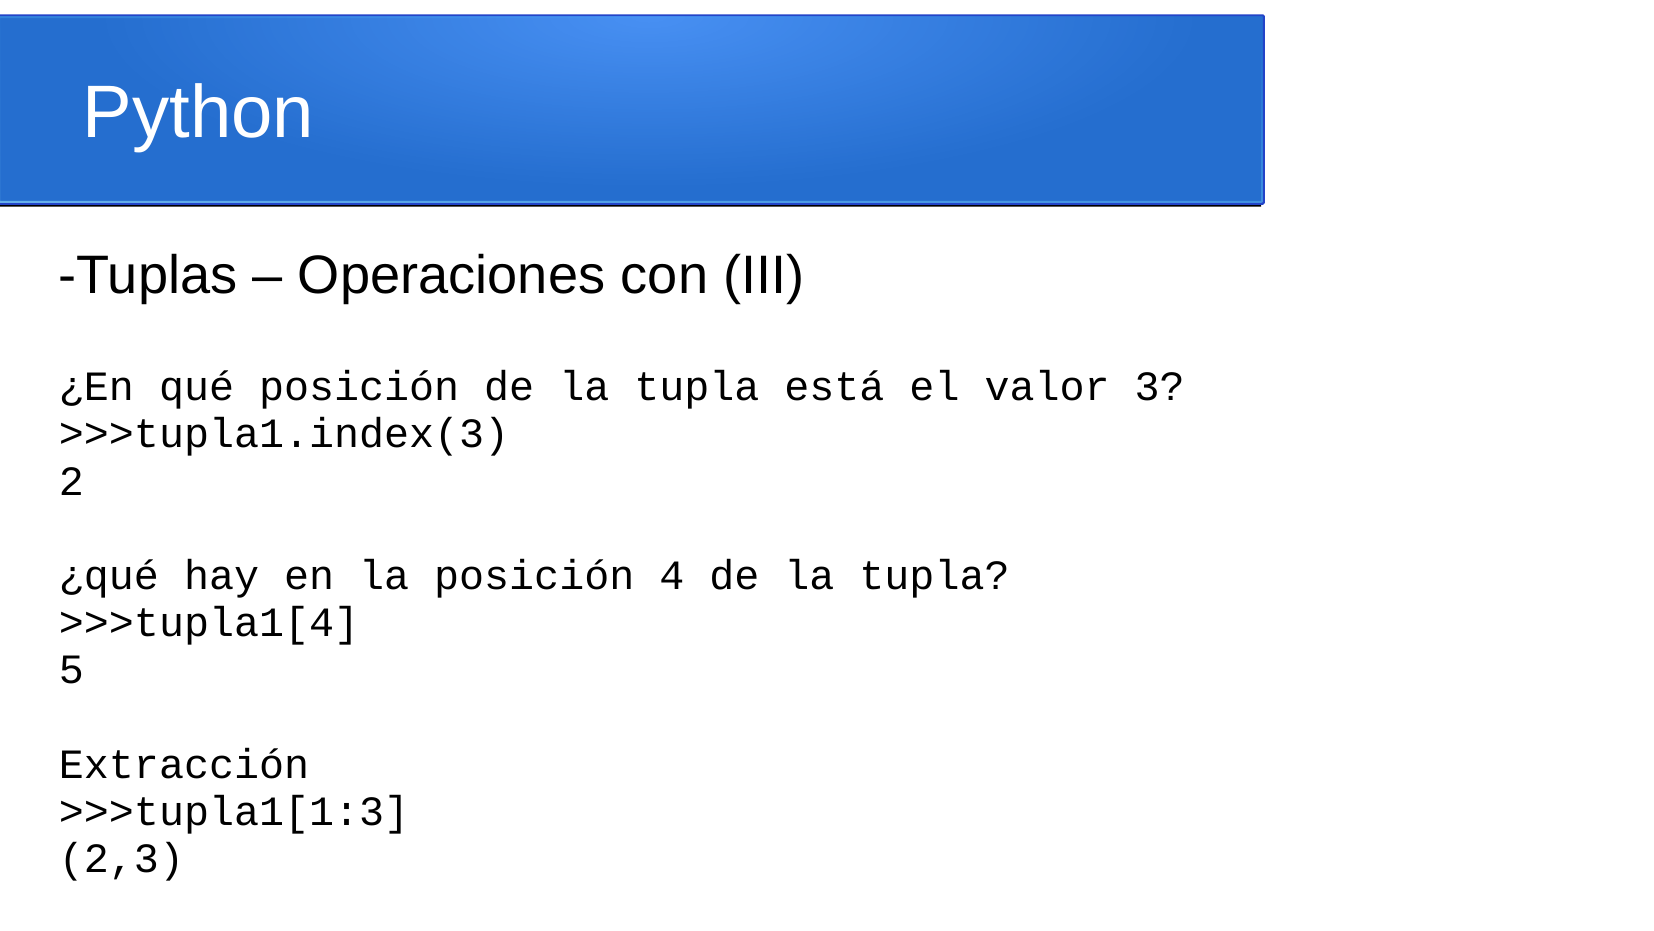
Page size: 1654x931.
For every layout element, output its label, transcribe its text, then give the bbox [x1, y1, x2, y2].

subtitle -Tuplas – Operaciones con (III) ¿En qué posición de la tupla está el valor 3? >>>tupla1.index(3) 2 ¿qué hay en la posición 4 de la tupla? >>>tupla1[4] 5 Extracción >>>tupla1[1:3] (2,3) [59, 258, 1548, 872]
title Python [82, 35, 1235, 189]
